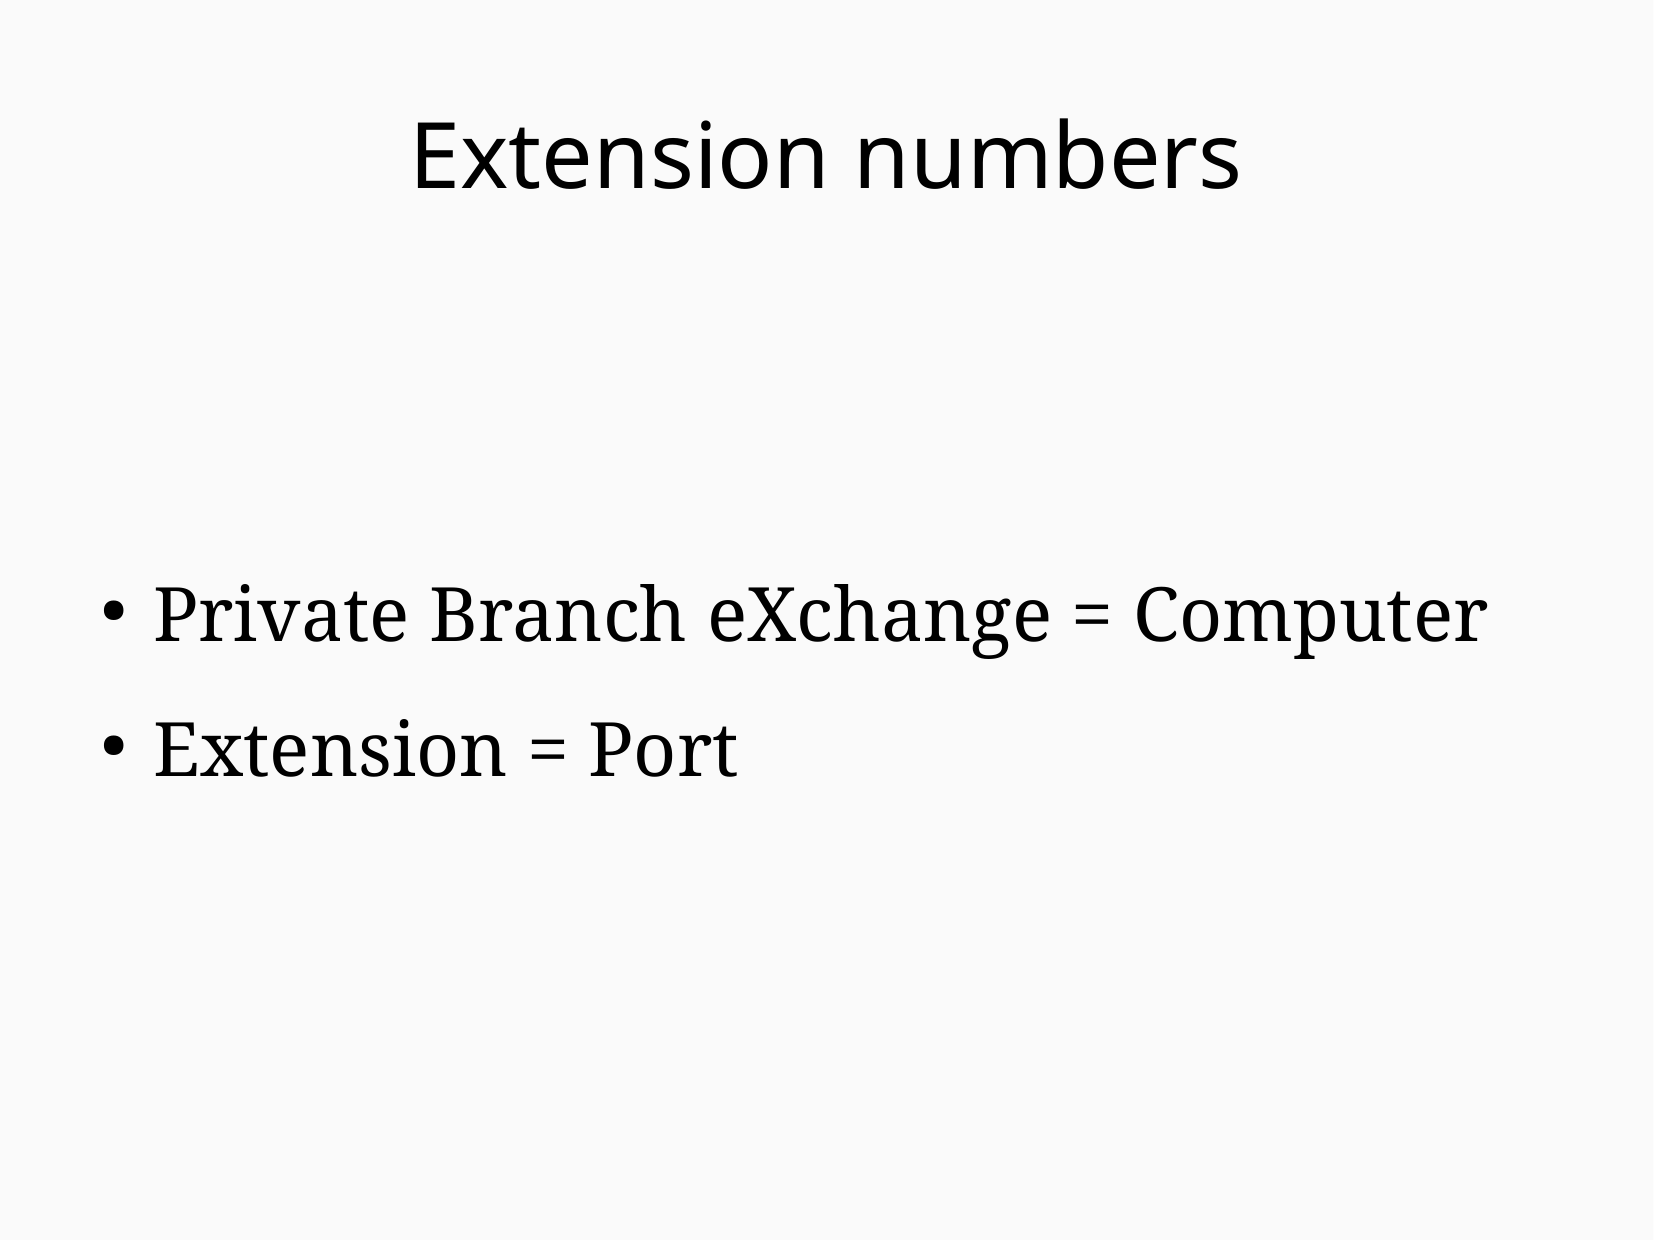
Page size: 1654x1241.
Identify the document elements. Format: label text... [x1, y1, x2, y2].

list Private Branch eXchange = Computer Extension = Port [82, 290, 1571, 1010]
title Extension numbers [82, 49, 1571, 257]
